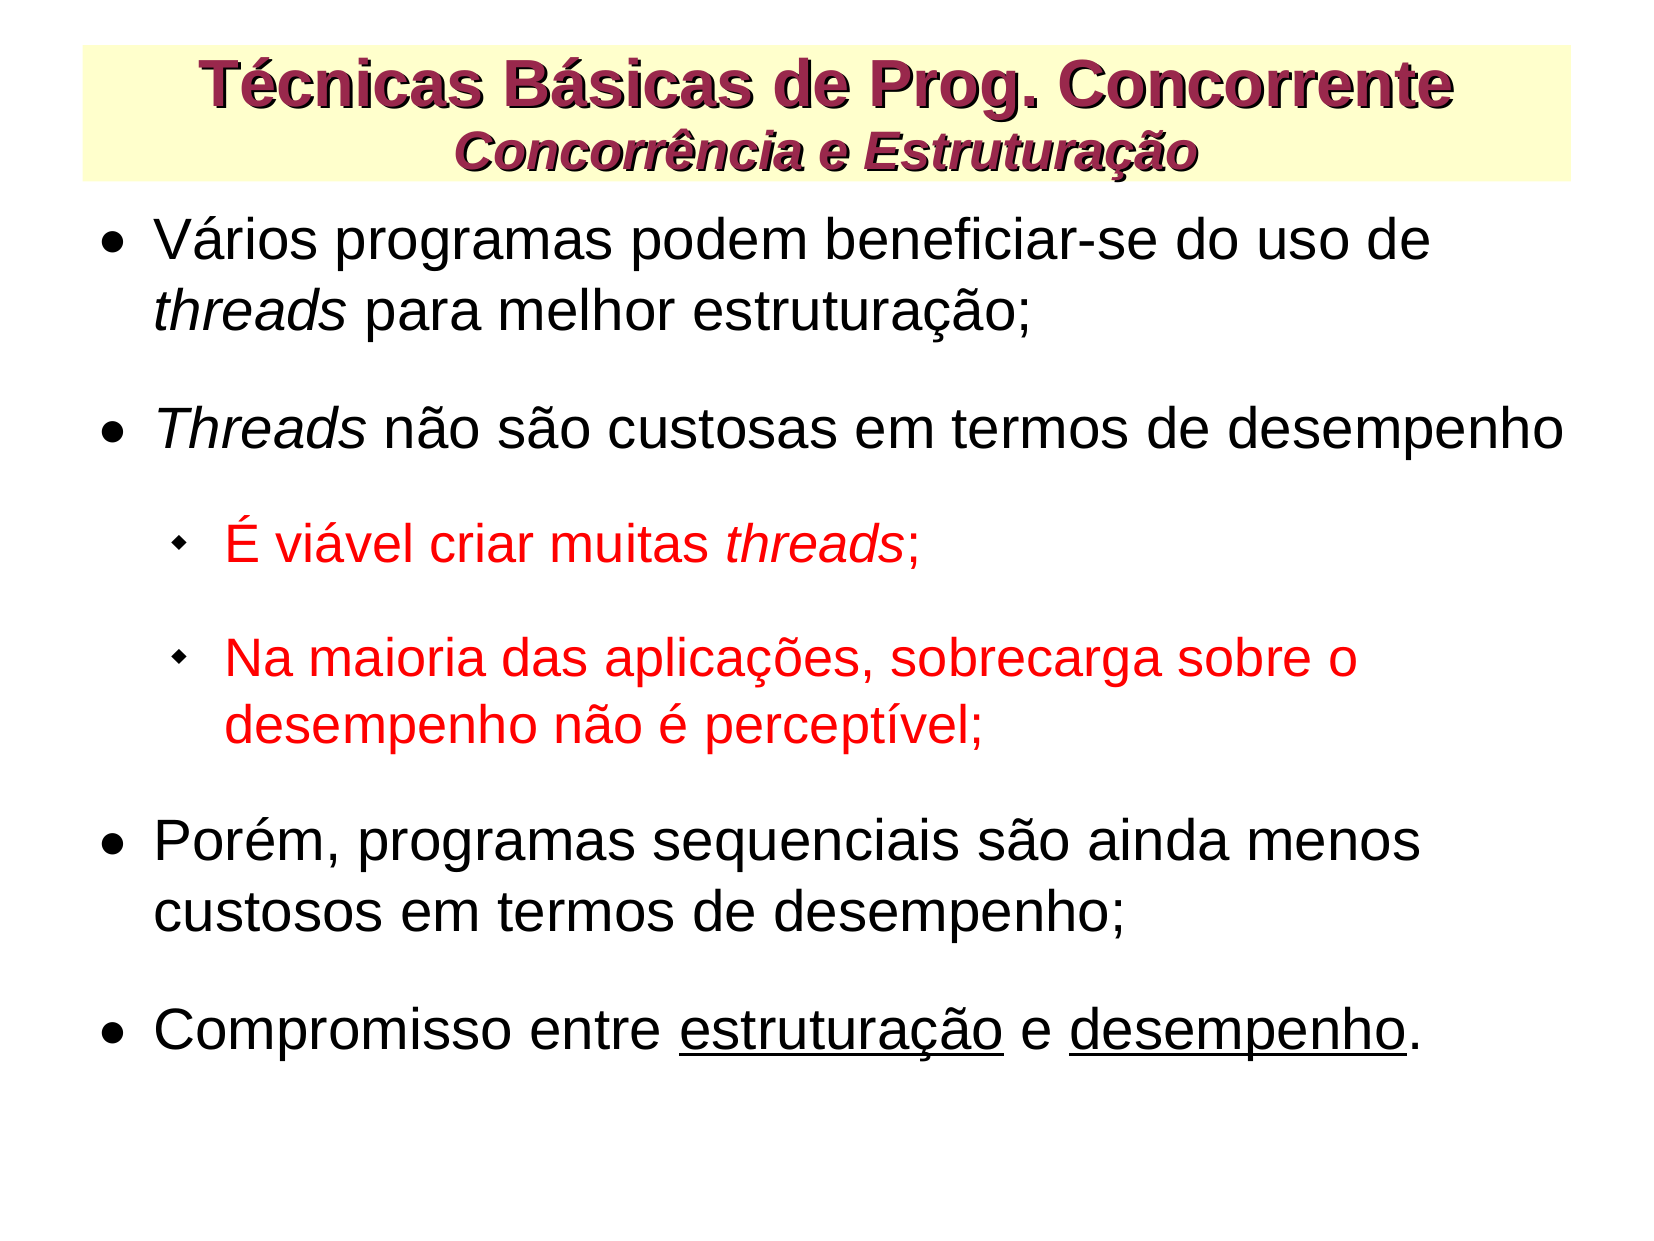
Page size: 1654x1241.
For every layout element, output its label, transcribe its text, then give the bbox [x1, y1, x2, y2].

title Técnicas Básicas de Prog. Concorrente Concorrência e Estruturação [82, 45, 1571, 182]
list Vários programas podem beneficiar-se do uso de threads para melhor estruturação; Threads não são custosas em termos de desempenho É viável criar muitas threads; Na maioria das aplicações, sobrecarga sobre o desempenho não é perceptível; Porém, programas sequenciais são ainda menos custosos em termos de desempenho; Compromisso entre estruturação e desempenho. [82, 206, 1571, 1137]
